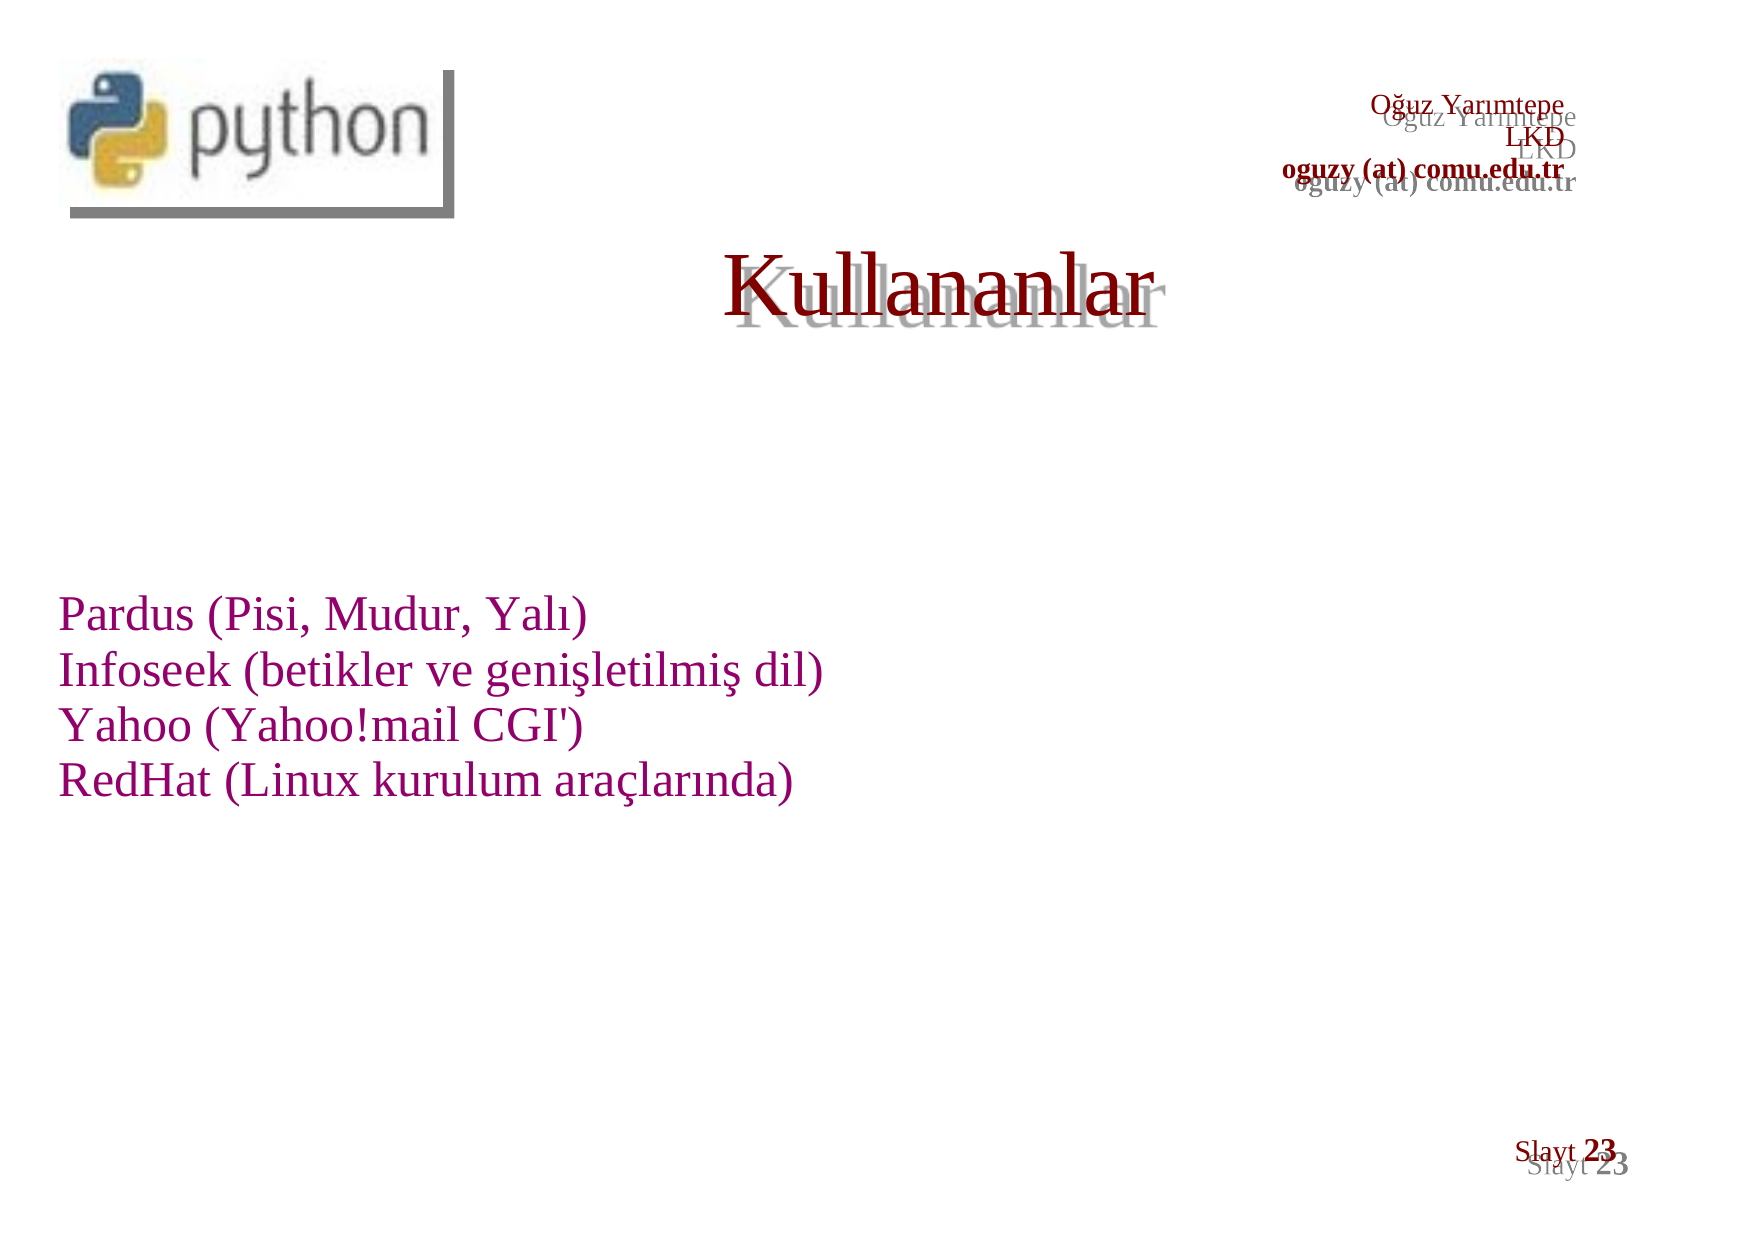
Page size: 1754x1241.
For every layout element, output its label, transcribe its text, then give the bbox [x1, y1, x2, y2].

title Kullananlar [194, 214, 1684, 355]
subtitle Pardus (Pisi, Mudur, Yalı) Infoseek (betikler ve genişletilmiş dil) Yahoo (Yahoo!mail CGI') RedHat (Linux kurulum araçlarında) [59, 360, 1695, 1034]
picture [59, 58, 443, 207]
